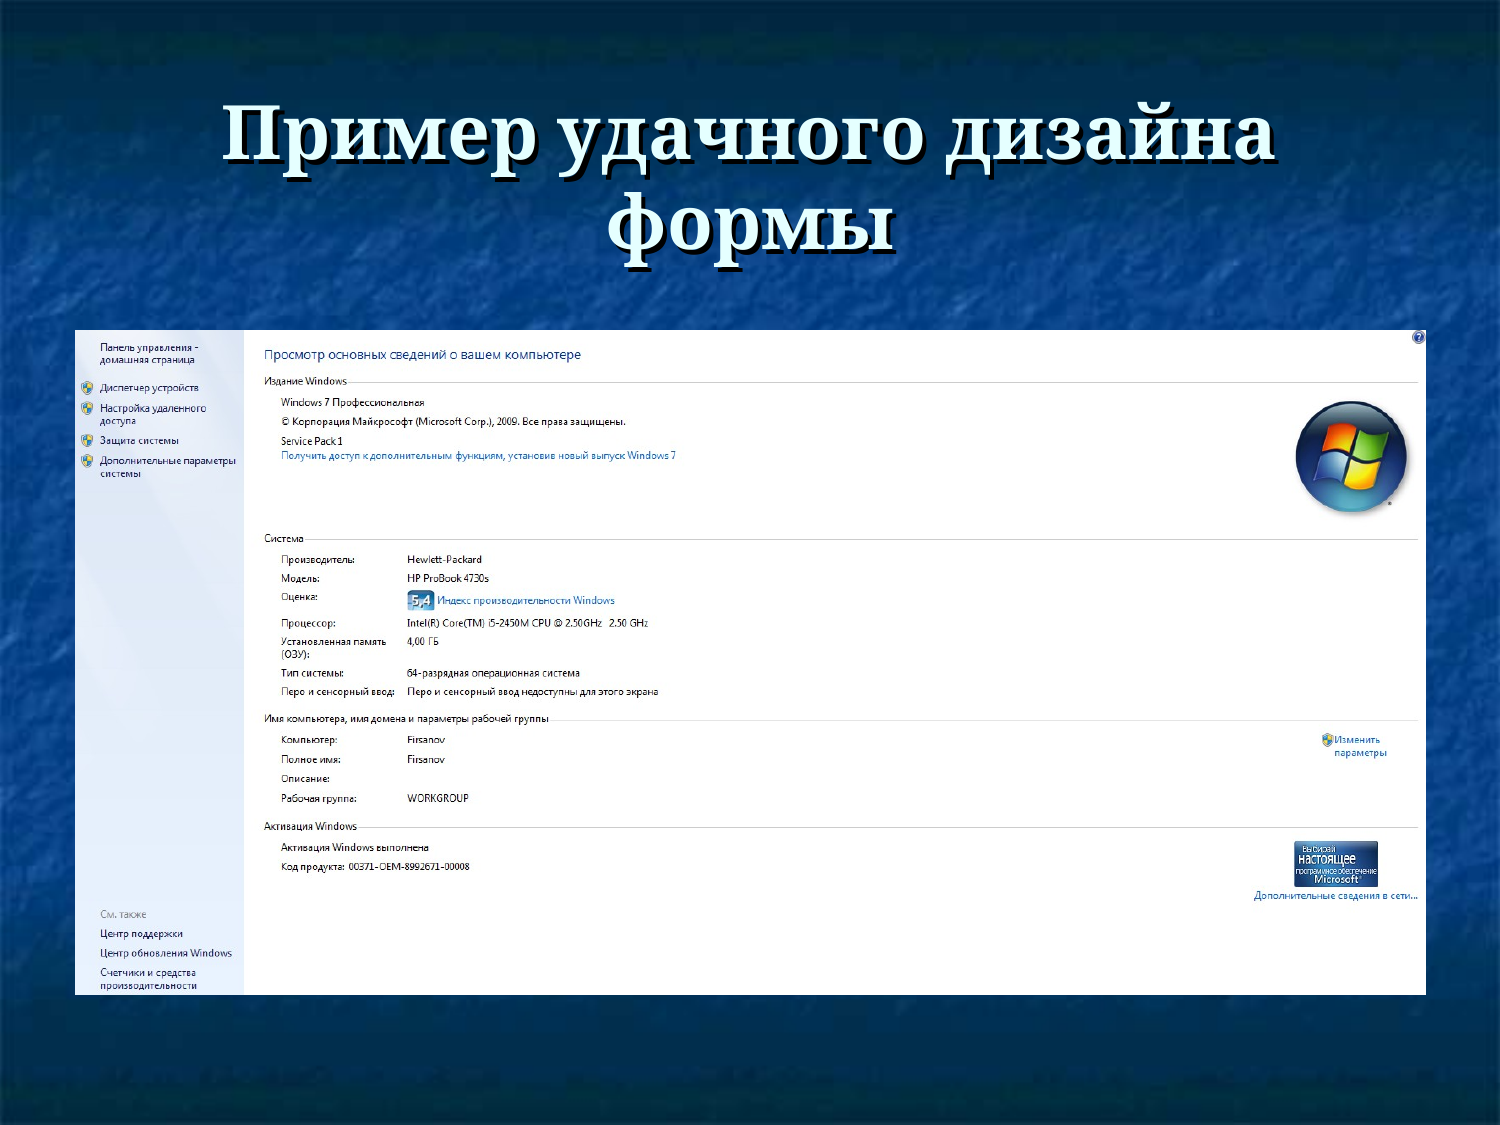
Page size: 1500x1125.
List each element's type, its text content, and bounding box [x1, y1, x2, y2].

title Пример удачного дизайна формы [75, 57, 1426, 293]
picture [0, 0, 1500, 1125]
